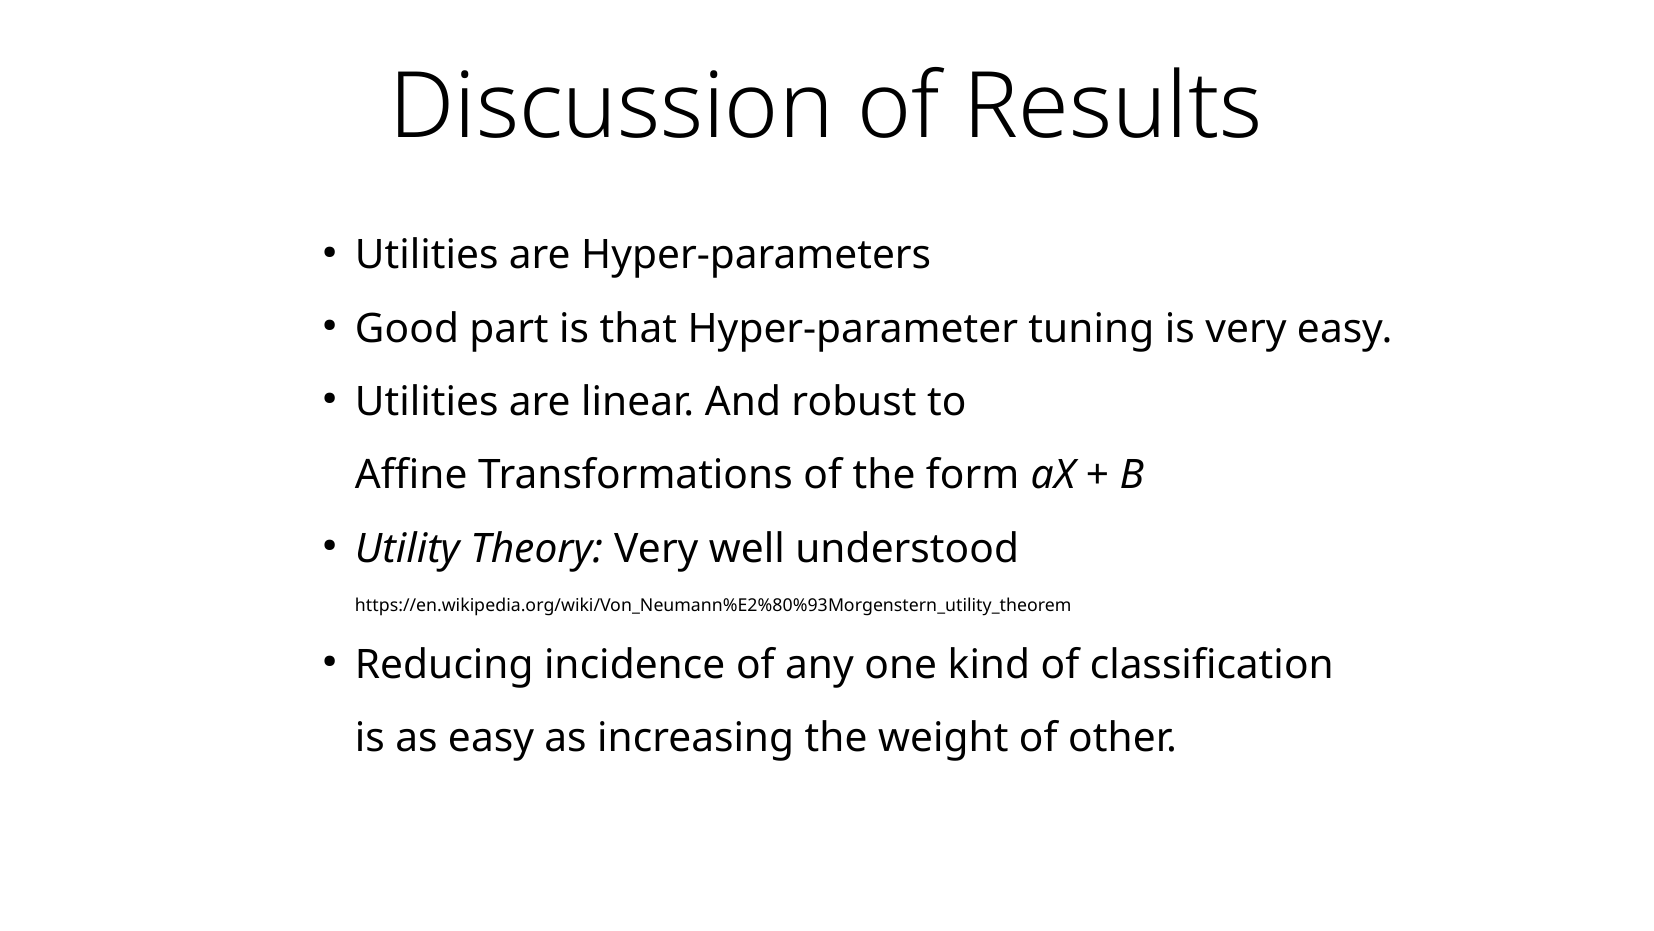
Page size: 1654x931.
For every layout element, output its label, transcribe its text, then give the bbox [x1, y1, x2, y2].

list Utilities are Hyper-parameters Good part is that Hyper-parameter tuning is very easy. Utilities are linear. And robust to Affine Transformations of the form aX + B Utility Theory: Very well understood https://en.wikipedia.org/wiki/Von_Neumann%E2%80%93Morgenstern_utility_theorem Reducing incidence of any one kind of classification is as easy as increasing the weight of other. [311, 225, 1654, 765]
title Discussion of Results [82, 37, 1571, 193]
